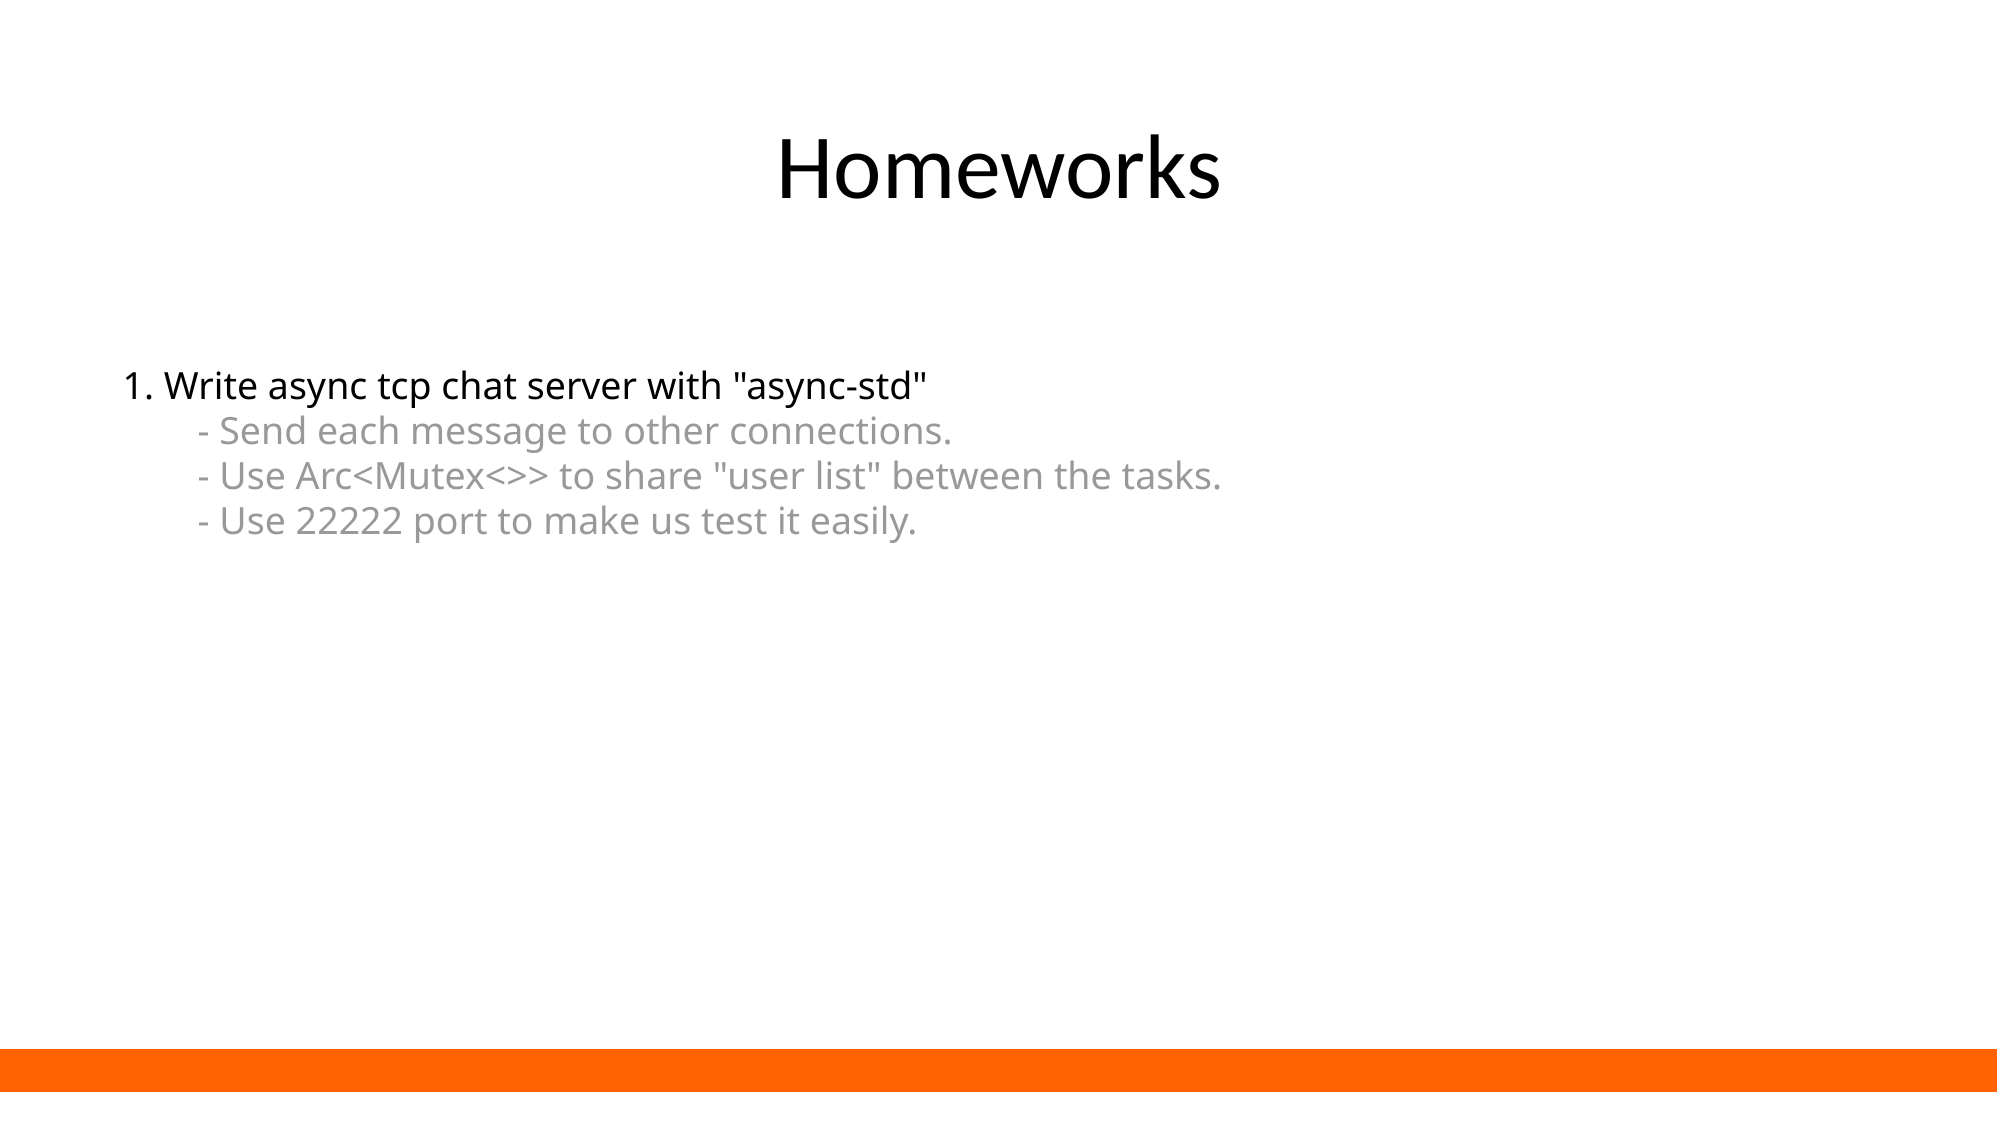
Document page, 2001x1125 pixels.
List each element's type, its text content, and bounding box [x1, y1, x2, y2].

text_box 1. Write async tcp chat server with "async-std" - Send each message to other connections. - Use Arc<Mutex<>> to share "user list" between the tasks. - Use 22222 port to make us test it easily. [107, 354, 1893, 790]
text_box Homeworks [137, 59, 1863, 278]
text_box [0, 1049, 1997, 1092]
